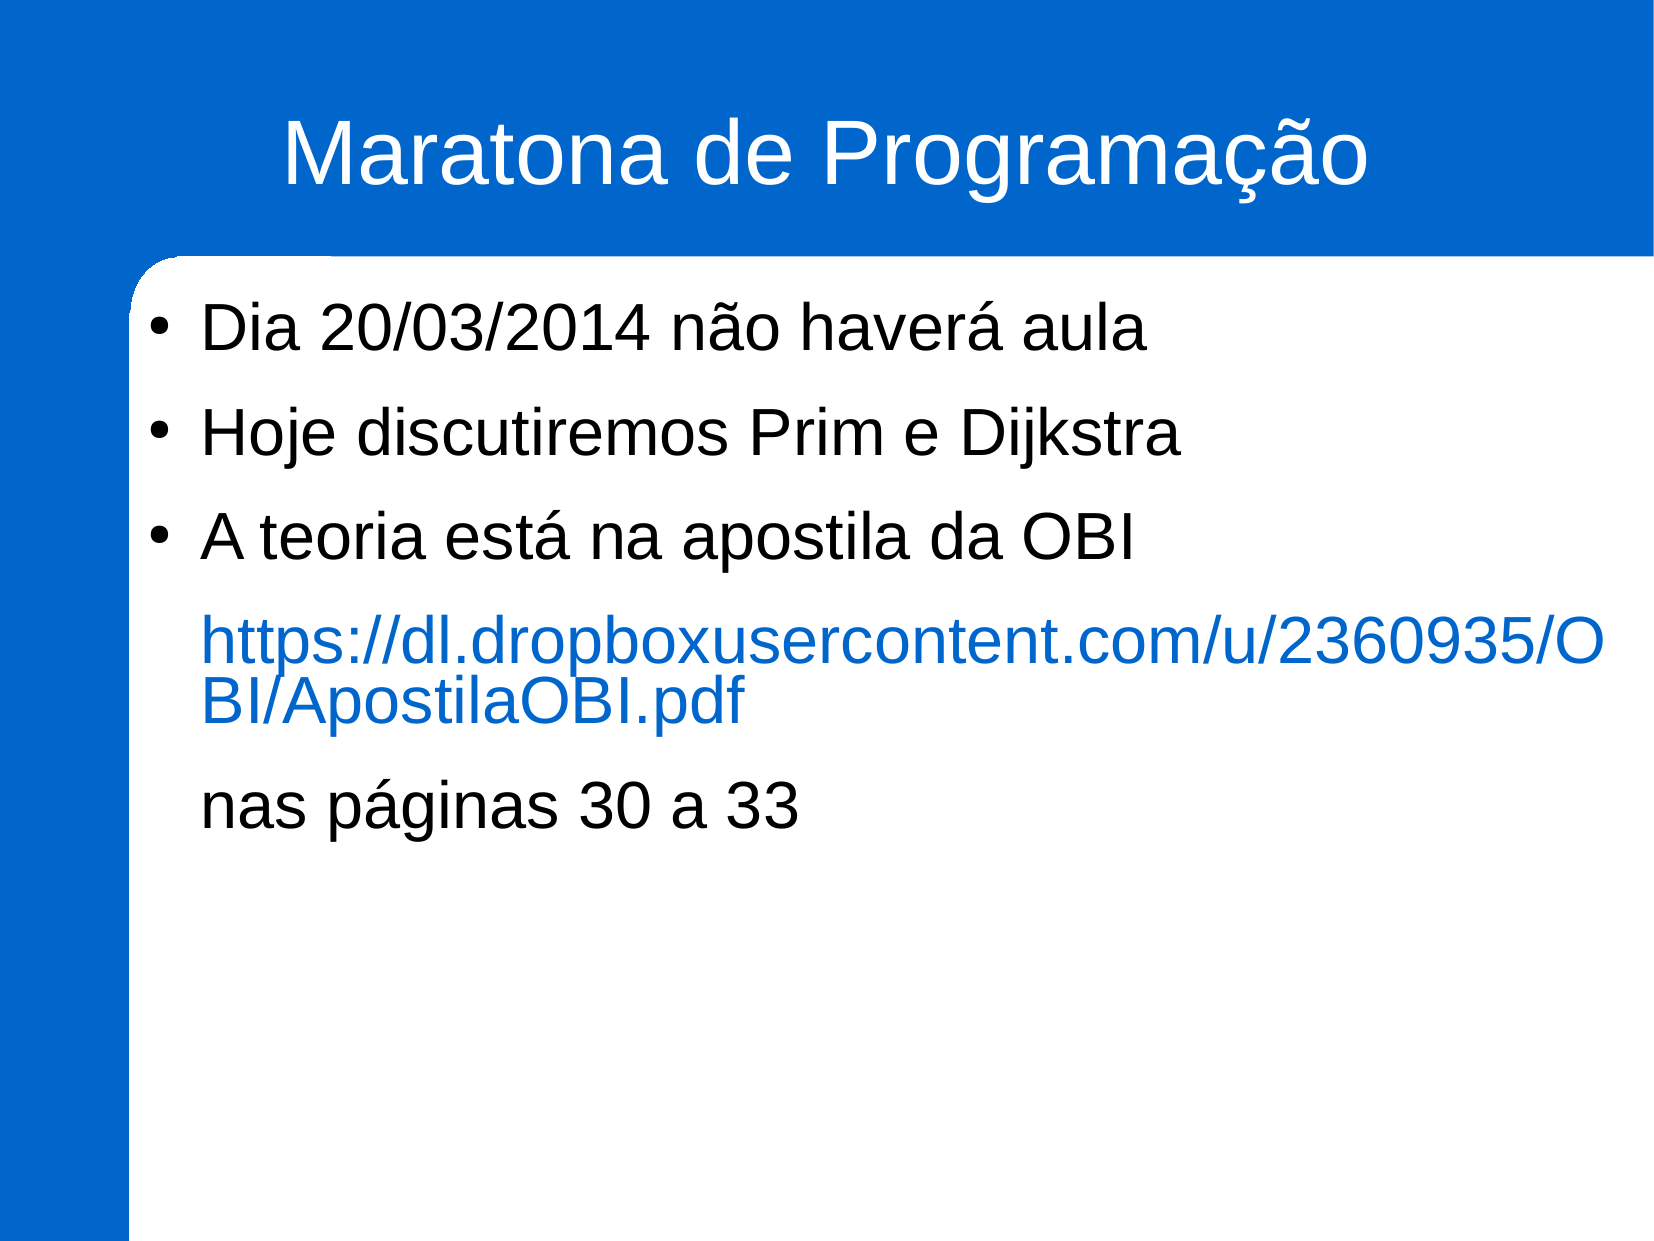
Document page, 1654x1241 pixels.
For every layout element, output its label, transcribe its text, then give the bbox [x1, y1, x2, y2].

list Dia 20/03/2014 não haverá aula Hoje discutiremos Prim e Dijkstra A teoria está na apostila da OBI https://dl.dropboxusercontent.com/u/2360935/OBI/ApostilaOBI.pdf nas páginas 30 a 33 [129, 290, 1619, 1010]
title Maratona de Programação [82, 49, 1571, 257]
